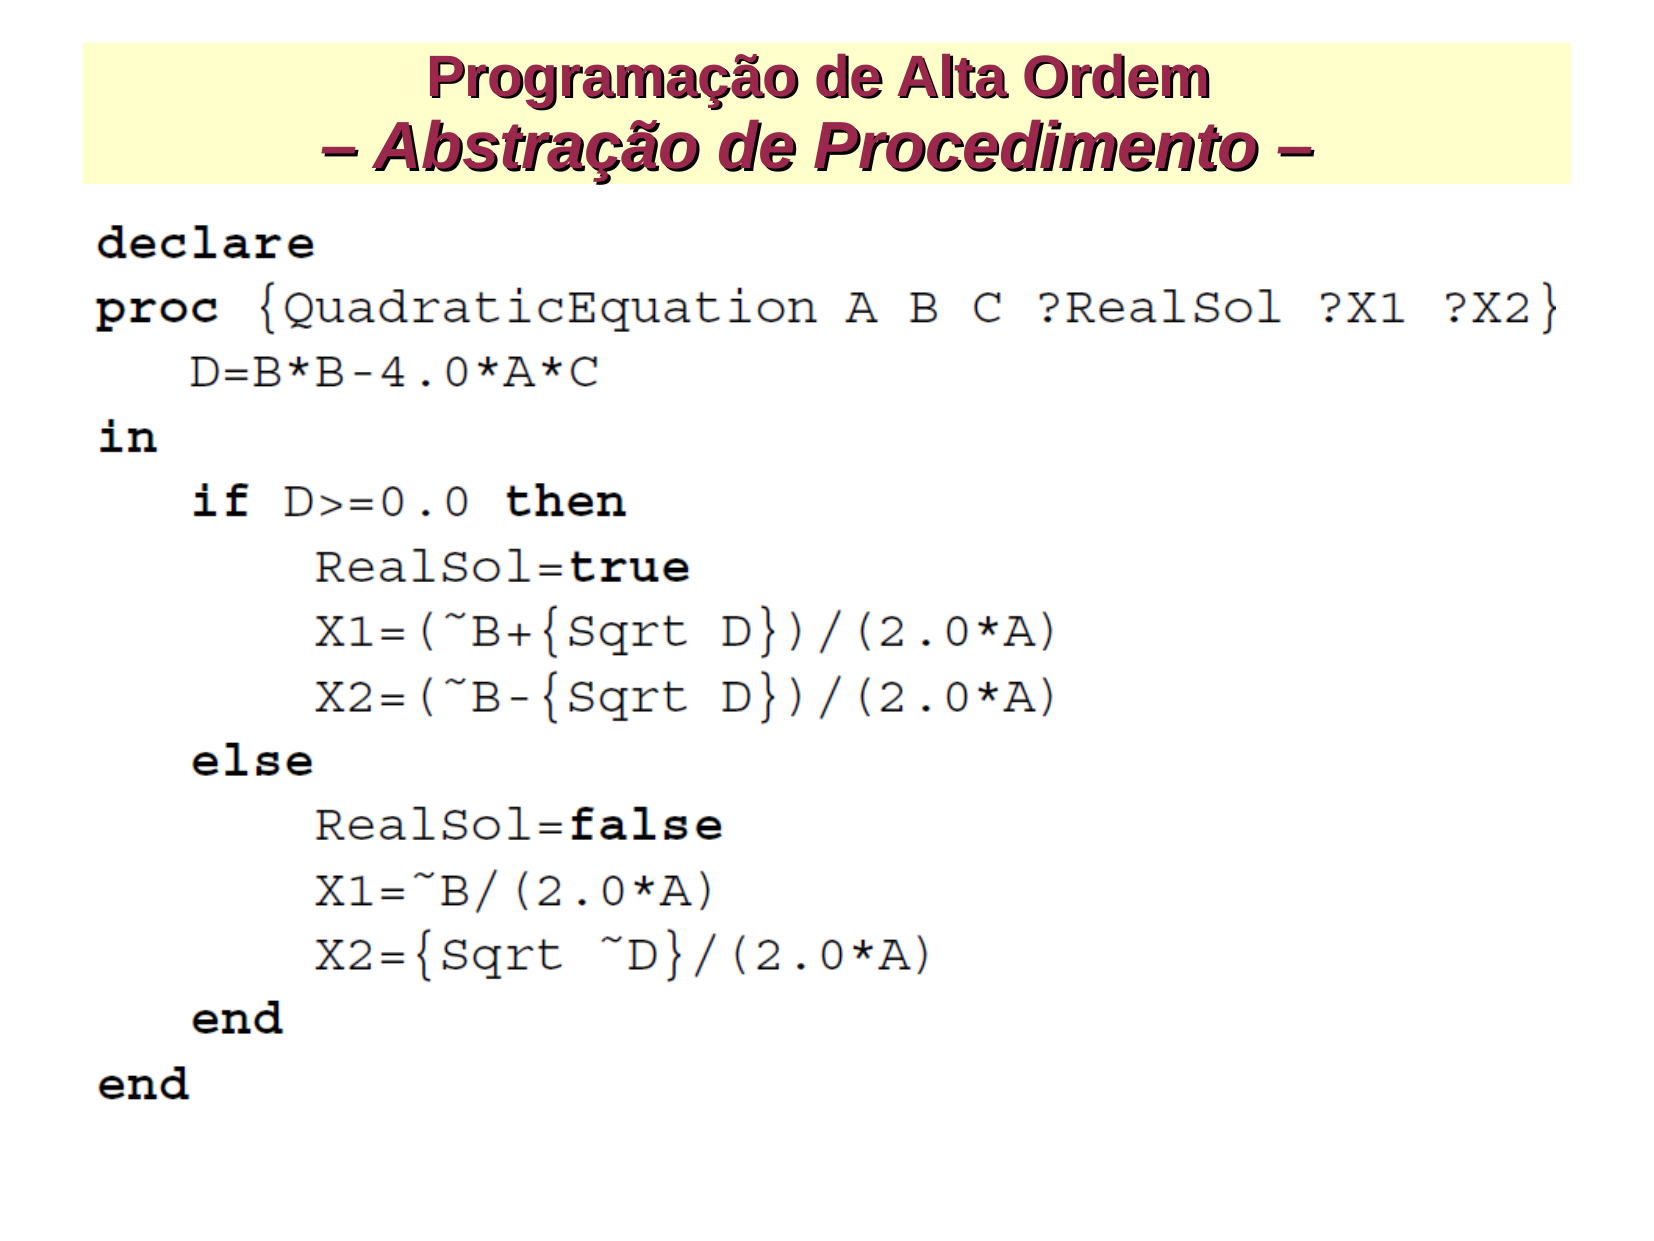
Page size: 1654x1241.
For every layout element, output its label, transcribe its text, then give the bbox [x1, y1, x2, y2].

picture [88, 224, 1556, 1112]
title Programação de Alta Ordem – Abstração de Procedimento – [82, 42, 1571, 184]
